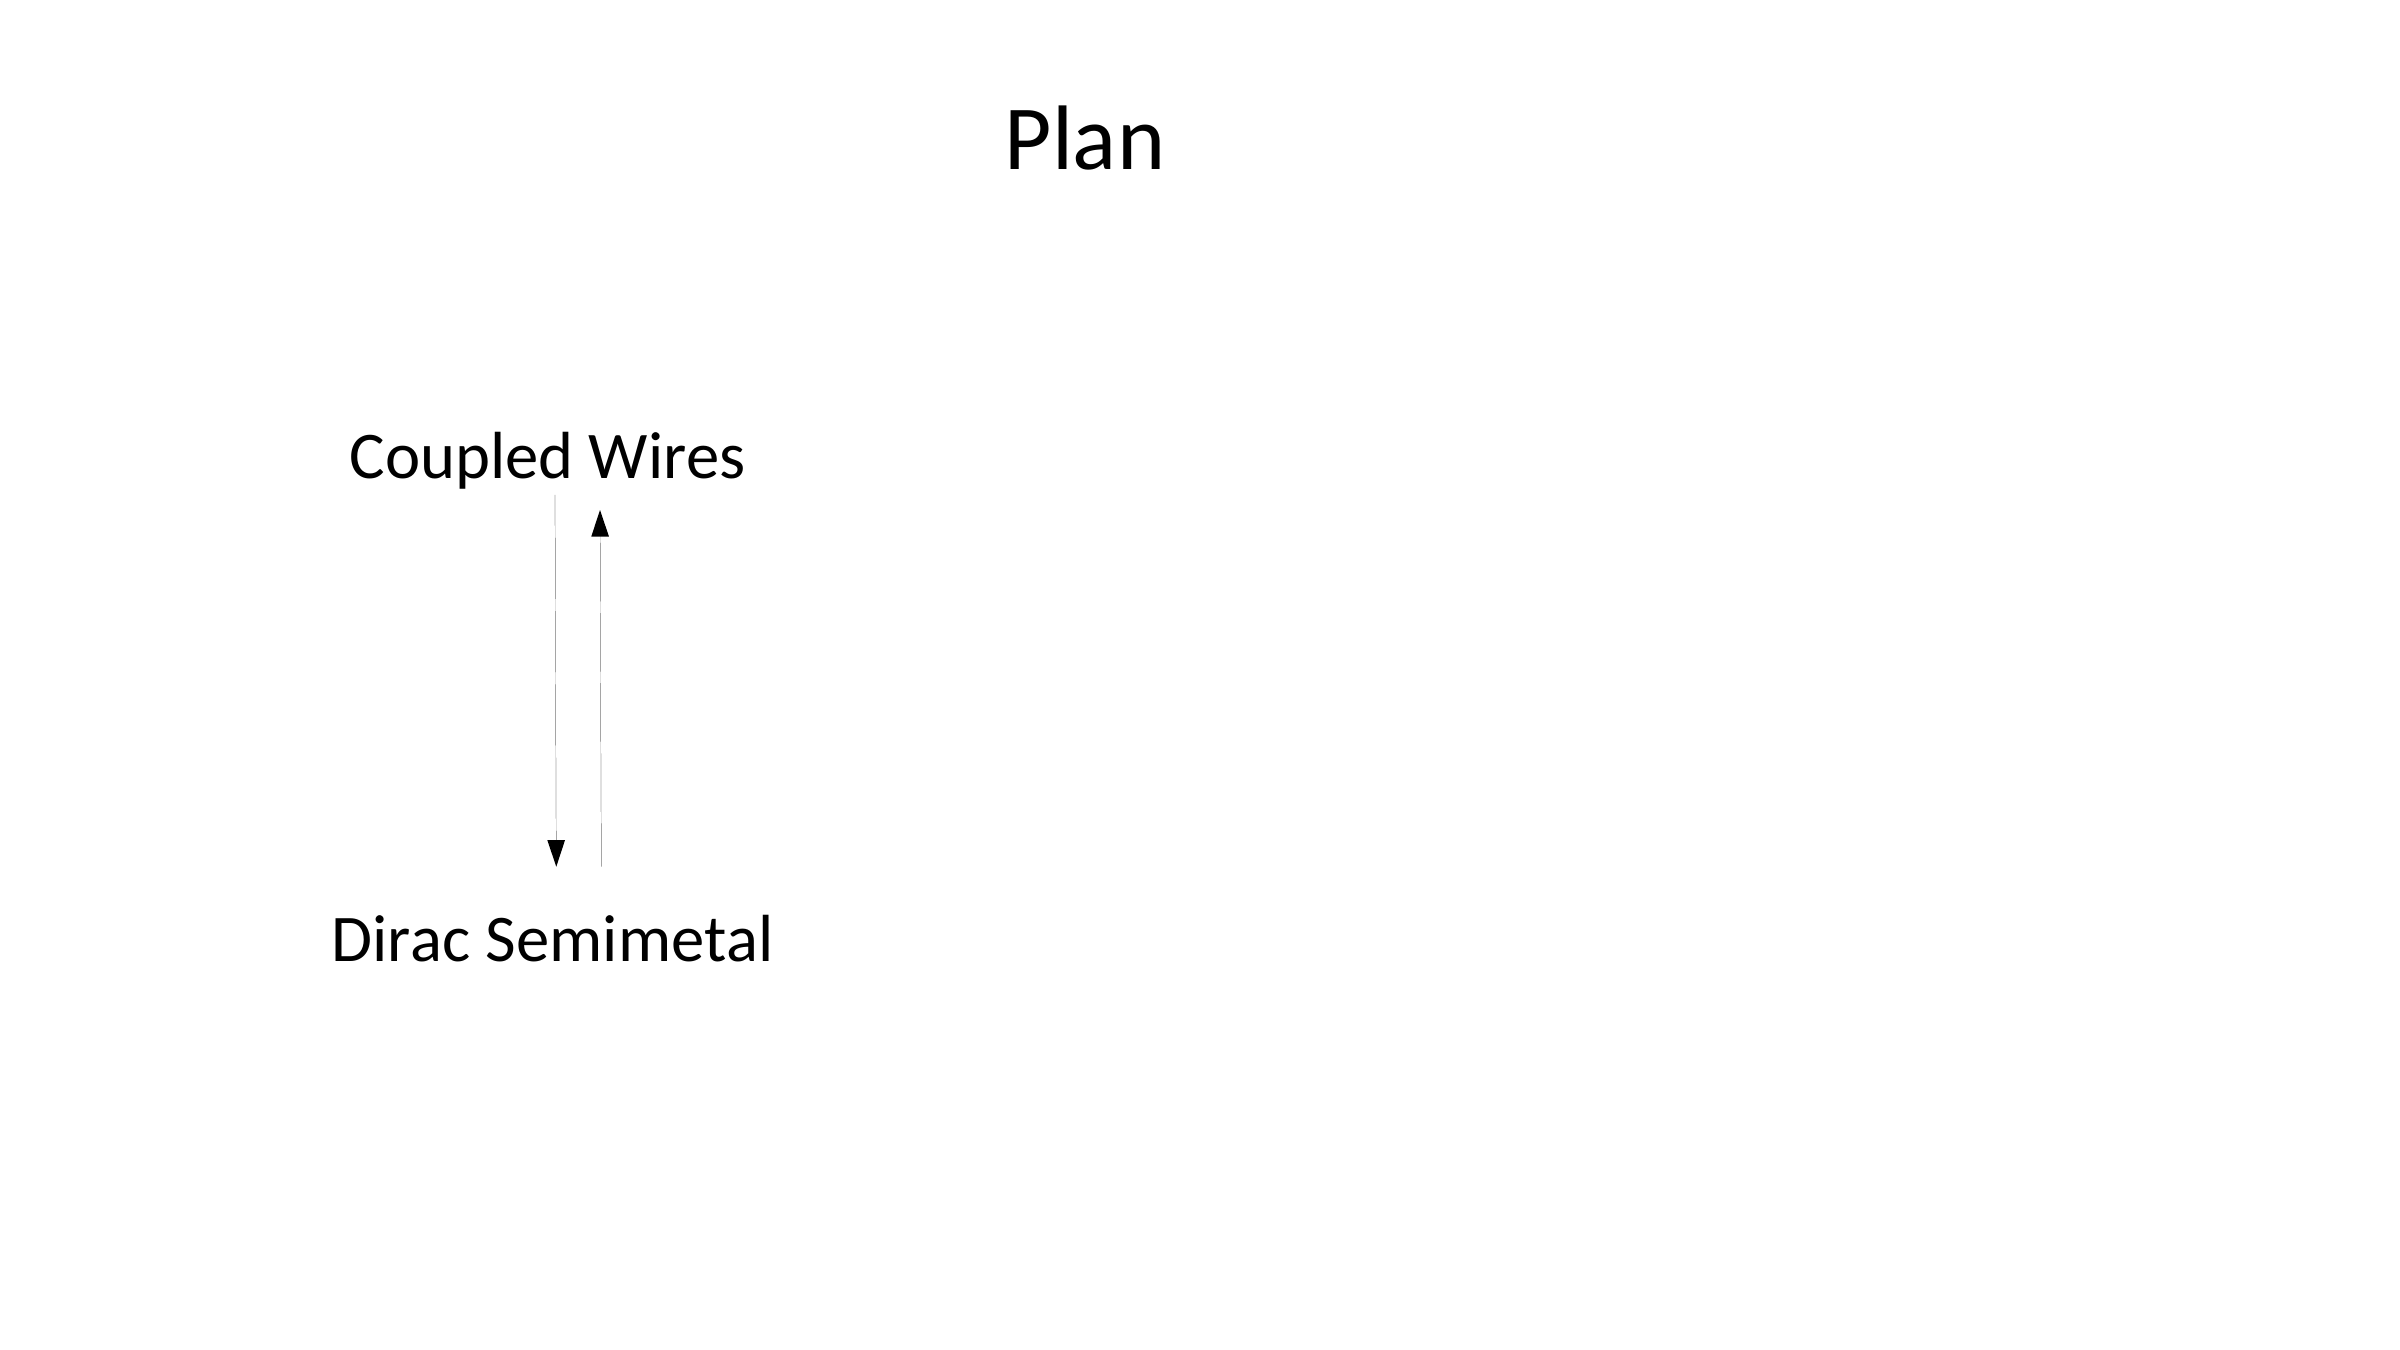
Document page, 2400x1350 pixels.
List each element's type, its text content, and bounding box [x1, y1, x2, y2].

text_box Dirac Semimetal [316, 887, 932, 1062]
text_box Coupled Wires [334, 404, 950, 580]
text_box Plan [990, 70, 1786, 196]
